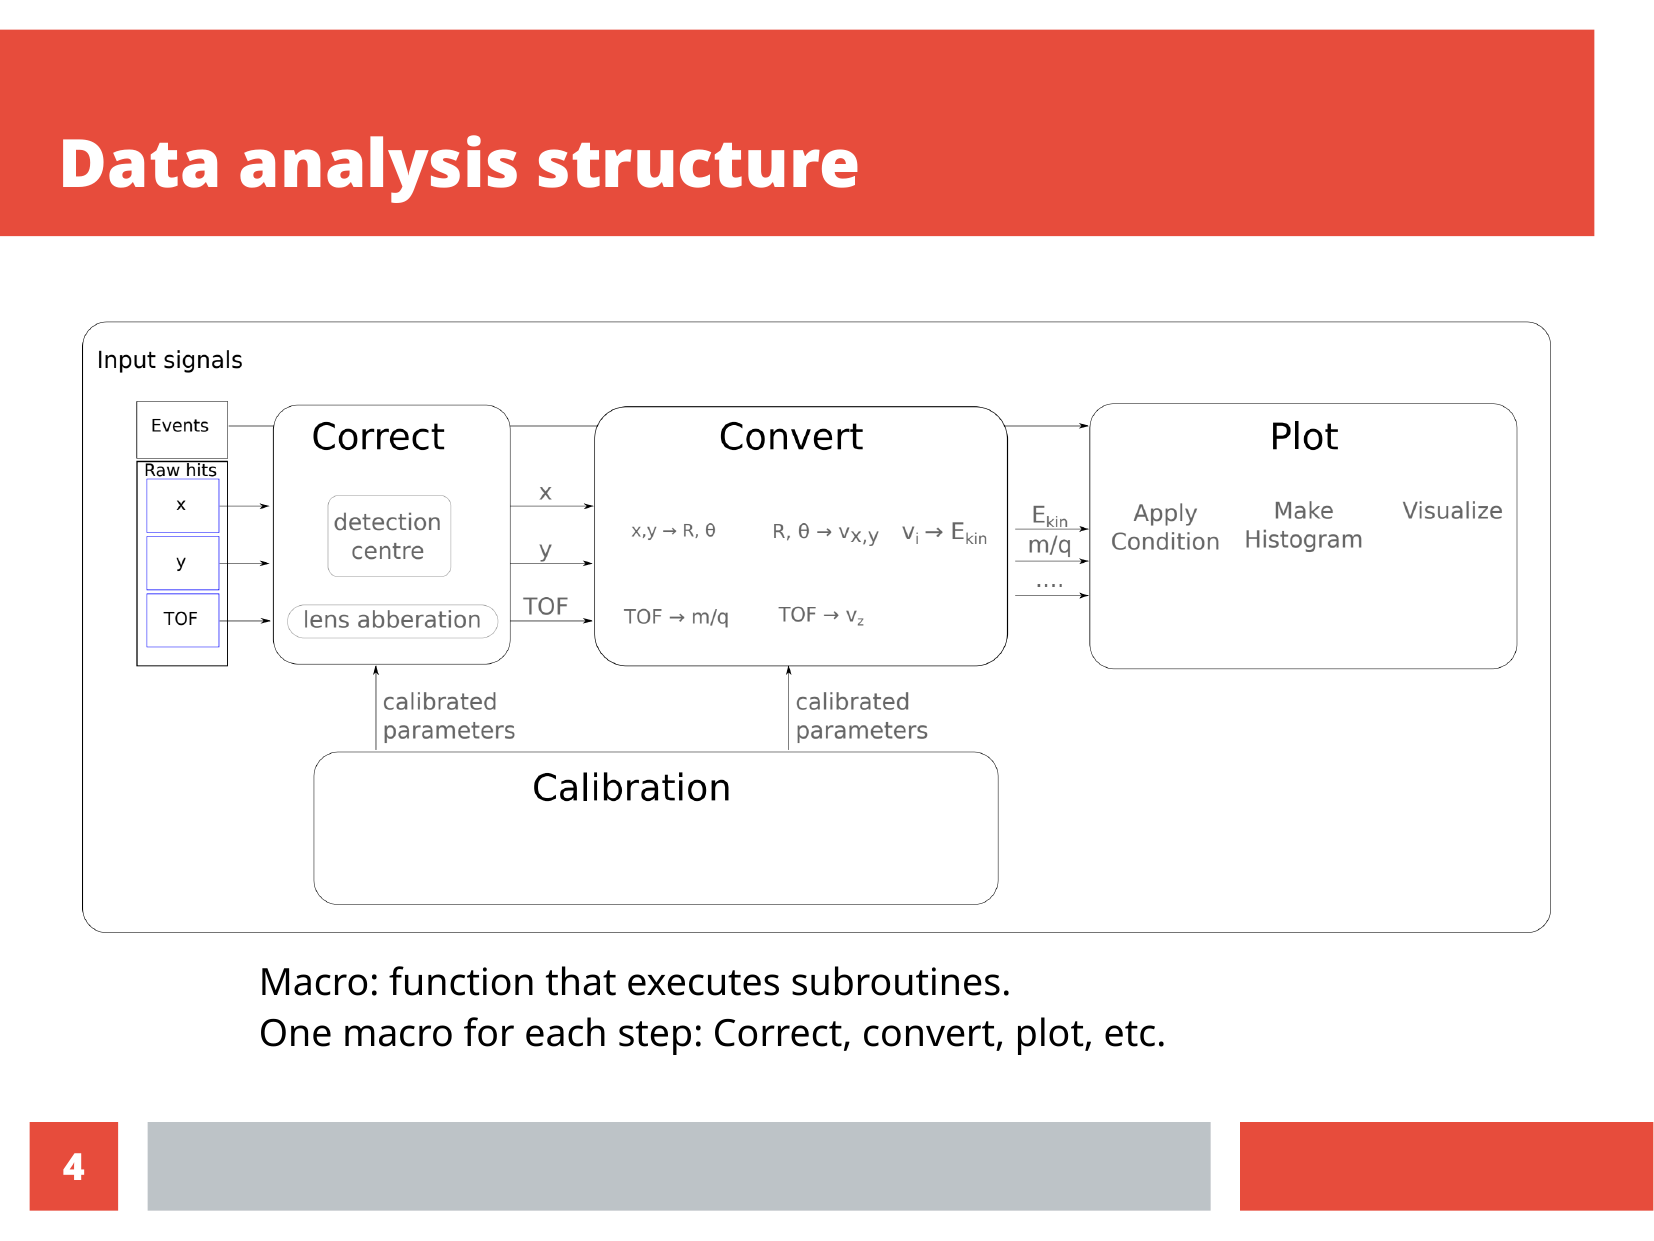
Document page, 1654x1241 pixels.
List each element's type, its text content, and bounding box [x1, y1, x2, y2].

picture [82, 266, 1551, 933]
title Data analysis structure [59, 59, 1595, 207]
text_box Macro: function that executes subroutines. One macro for each step: Correct, convert, plot, etc. [244, 947, 1370, 1115]
